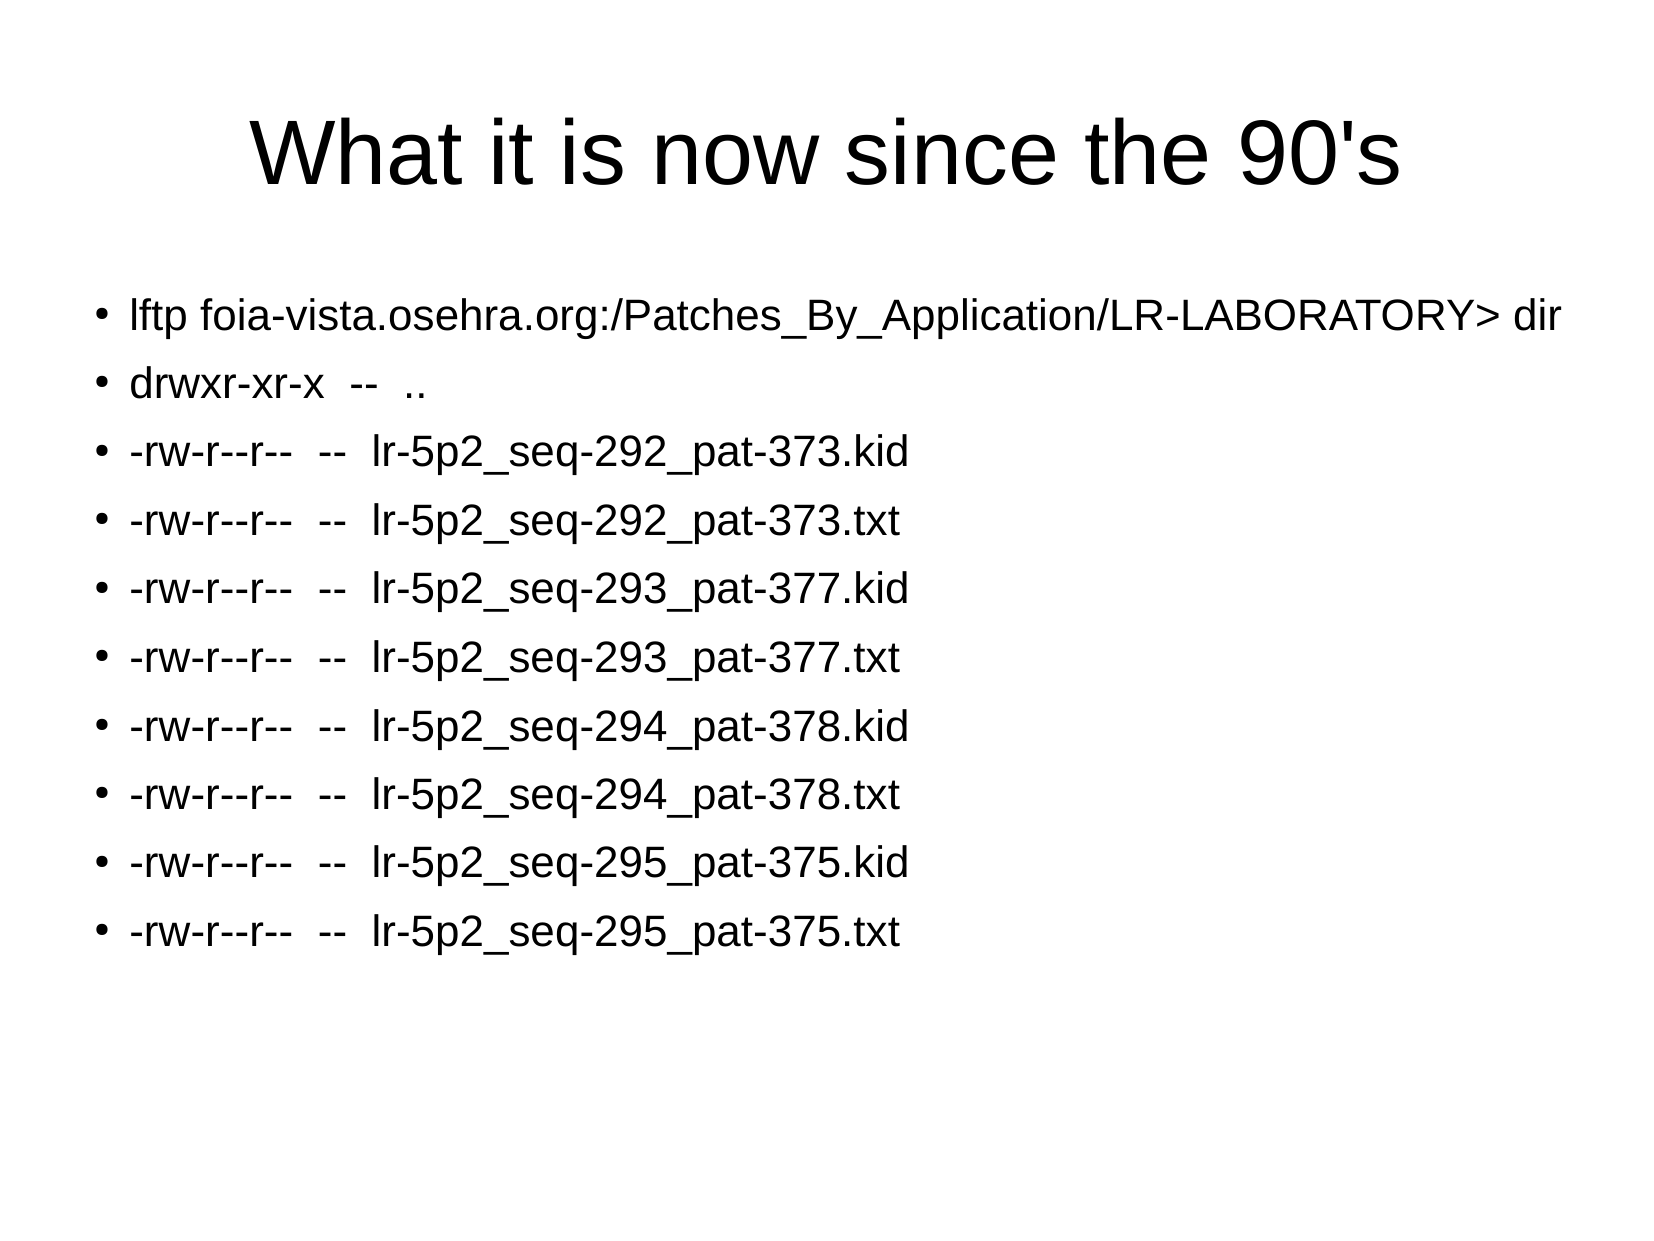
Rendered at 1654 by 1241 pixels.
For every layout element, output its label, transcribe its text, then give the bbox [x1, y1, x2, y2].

title What it is now since the 90's [82, 49, 1571, 257]
list lftp foia-vista.osehra.org:/Patches_By_Application/LR-LABORATORY> dir drwxr-xr-x -- .. -rw-r--r-- -- lr-5p2_seq-292_pat-373.kid -rw-r--r-- -- lr-5p2_seq-292_pat-373.txt -rw-r--r-- -- lr-5p2_seq-293_pat-377.kid -rw-r--r-- -- lr-5p2_seq-293_pat-377.txt -rw-r--r-- -- lr-5p2_seq-294_pat-378.kid -rw-r--r-- -- lr-5p2_seq-294_pat-378.txt -rw-r--r-- -- lr-5p2_seq-295_pat-375.kid -rw-r--r-- -- lr-5p2_seq-295_pat-375.txt [82, 290, 1571, 1010]
